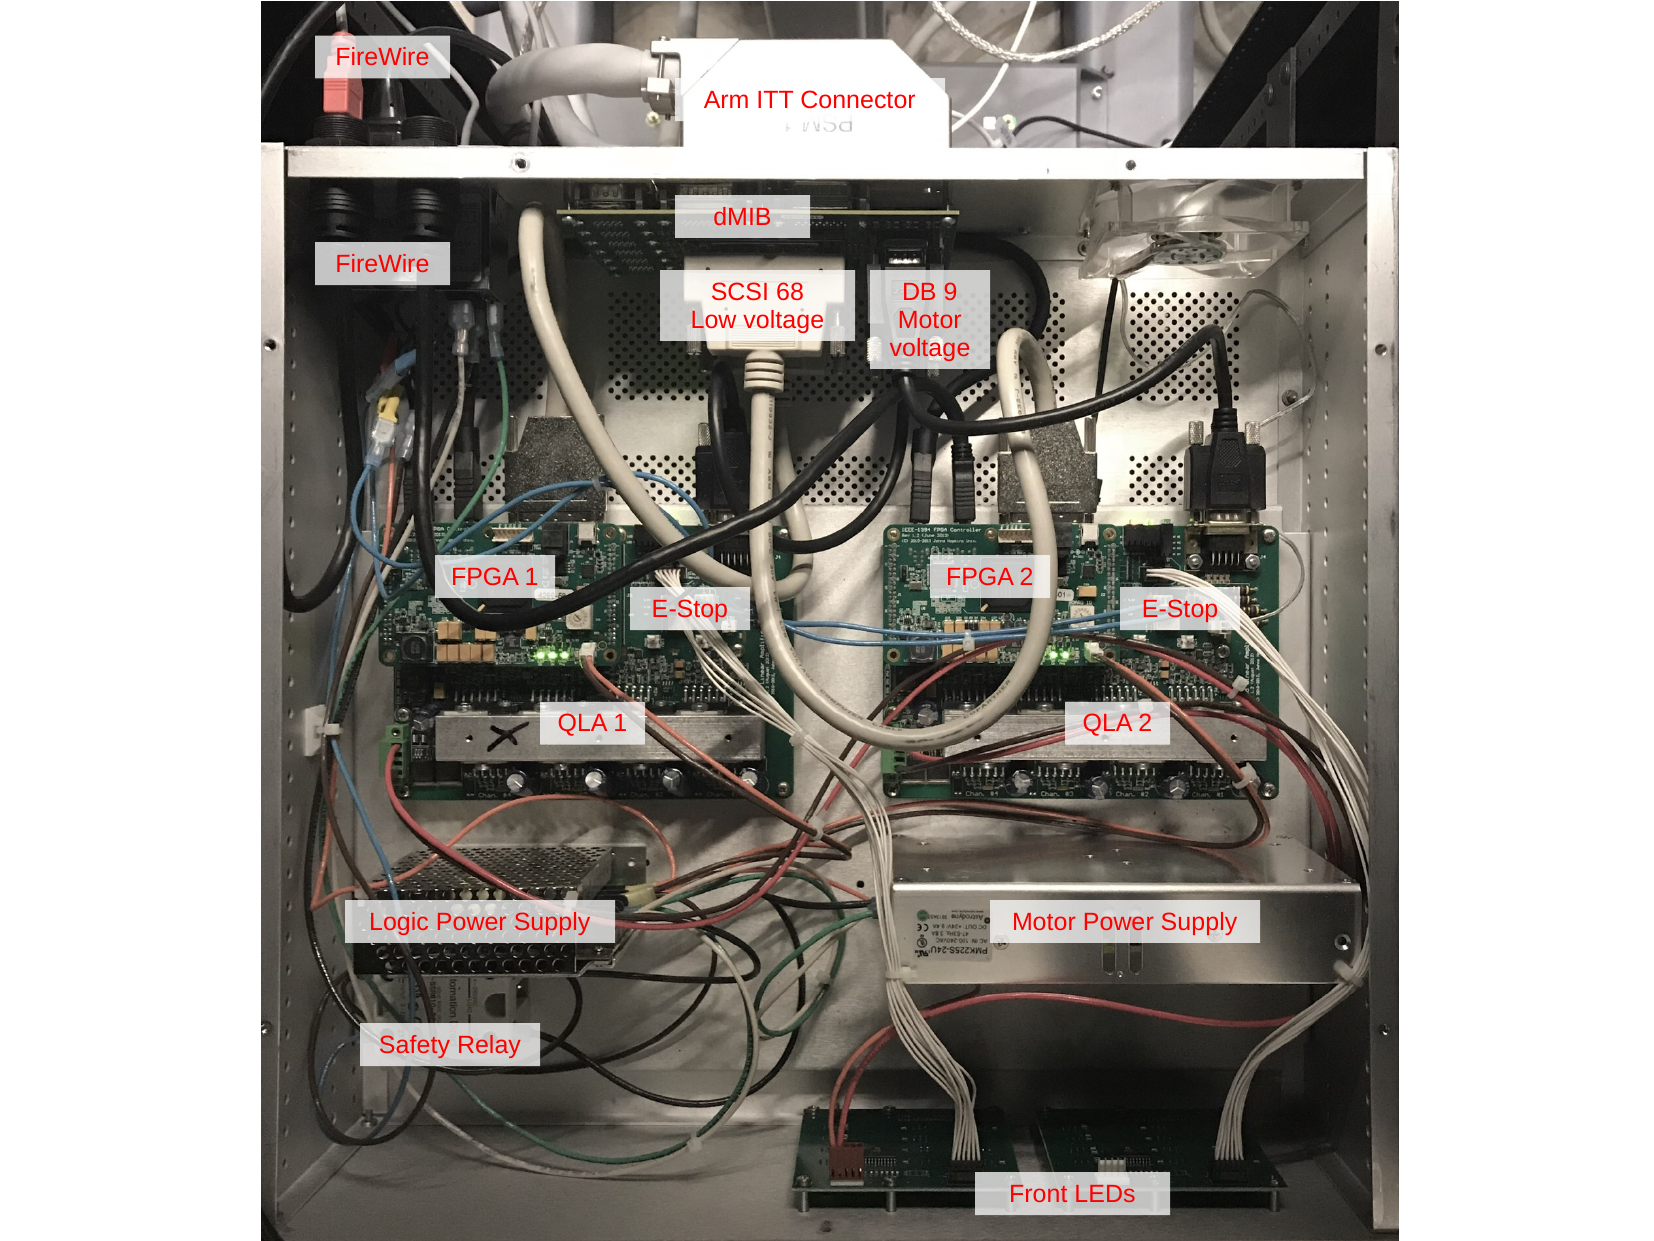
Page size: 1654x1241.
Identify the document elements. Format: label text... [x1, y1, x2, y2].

text_box dMIB [675, 195, 811, 238]
text_box E-Stop [1120, 587, 1241, 631]
text_box QLA 2 [1065, 701, 1171, 745]
text_box SCSI 68 Low voltage [660, 270, 856, 341]
text_box FireWire [315, 35, 451, 79]
text_box QLA 1 [540, 701, 646, 745]
text_box FPGA 1 [435, 555, 556, 598]
picture [261, 1, 1399, 1241]
text_box E-Stop [630, 587, 751, 631]
text_box Safety Relay [360, 1023, 541, 1067]
text_box FireWire [315, 242, 451, 286]
text_box FPGA 2 [930, 555, 1051, 598]
text_box Motor Power Supply [990, 900, 1261, 943]
text_box Front LEDs [975, 1172, 1171, 1216]
text_box DB 9 Motor voltage [870, 270, 991, 369]
text_box Logic Power Supply [345, 900, 616, 943]
text_box Arm ITT Connector [675, 78, 946, 122]
